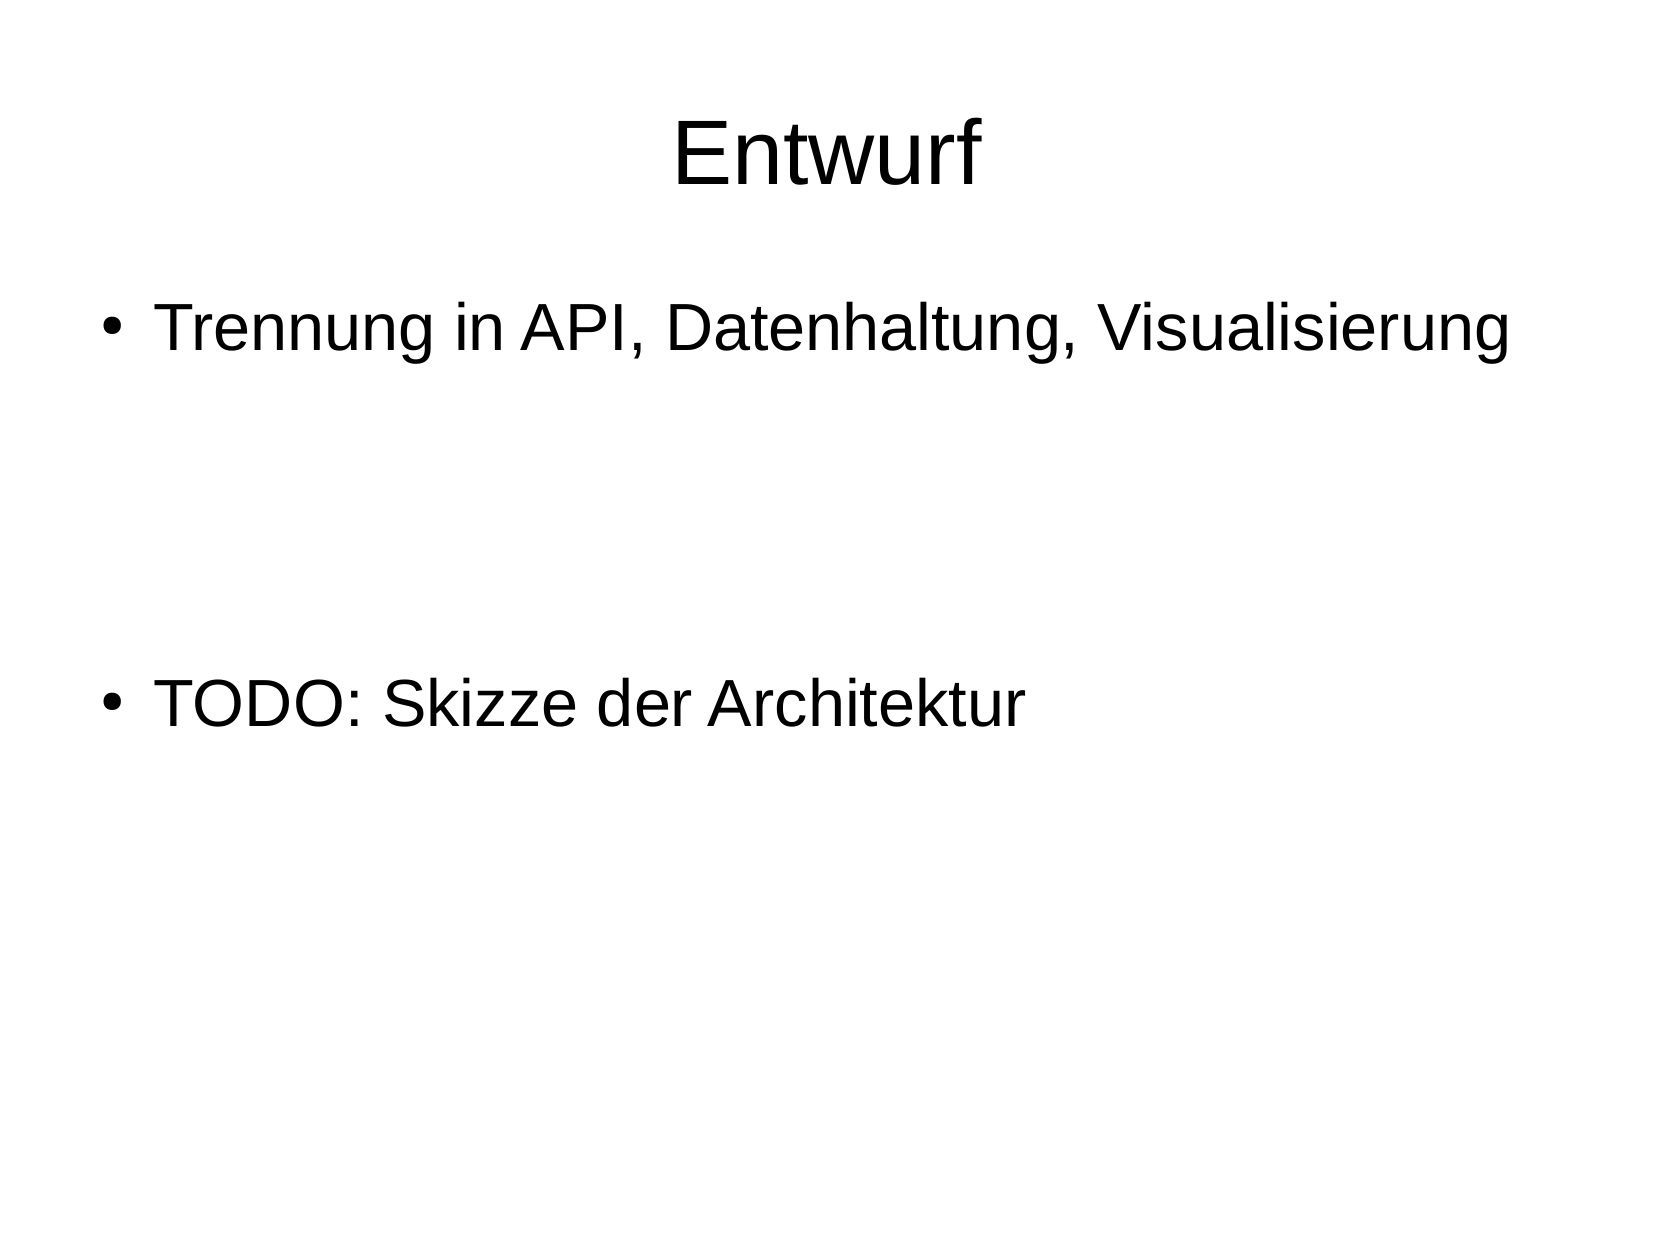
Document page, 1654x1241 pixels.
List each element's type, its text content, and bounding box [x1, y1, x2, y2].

list Trennung in API, Datenhaltung, Visualisierung [82, 290, 1571, 634]
list TODO: Skizze der Architektur [82, 665, 1571, 1009]
title Entwurf [82, 49, 1571, 257]
